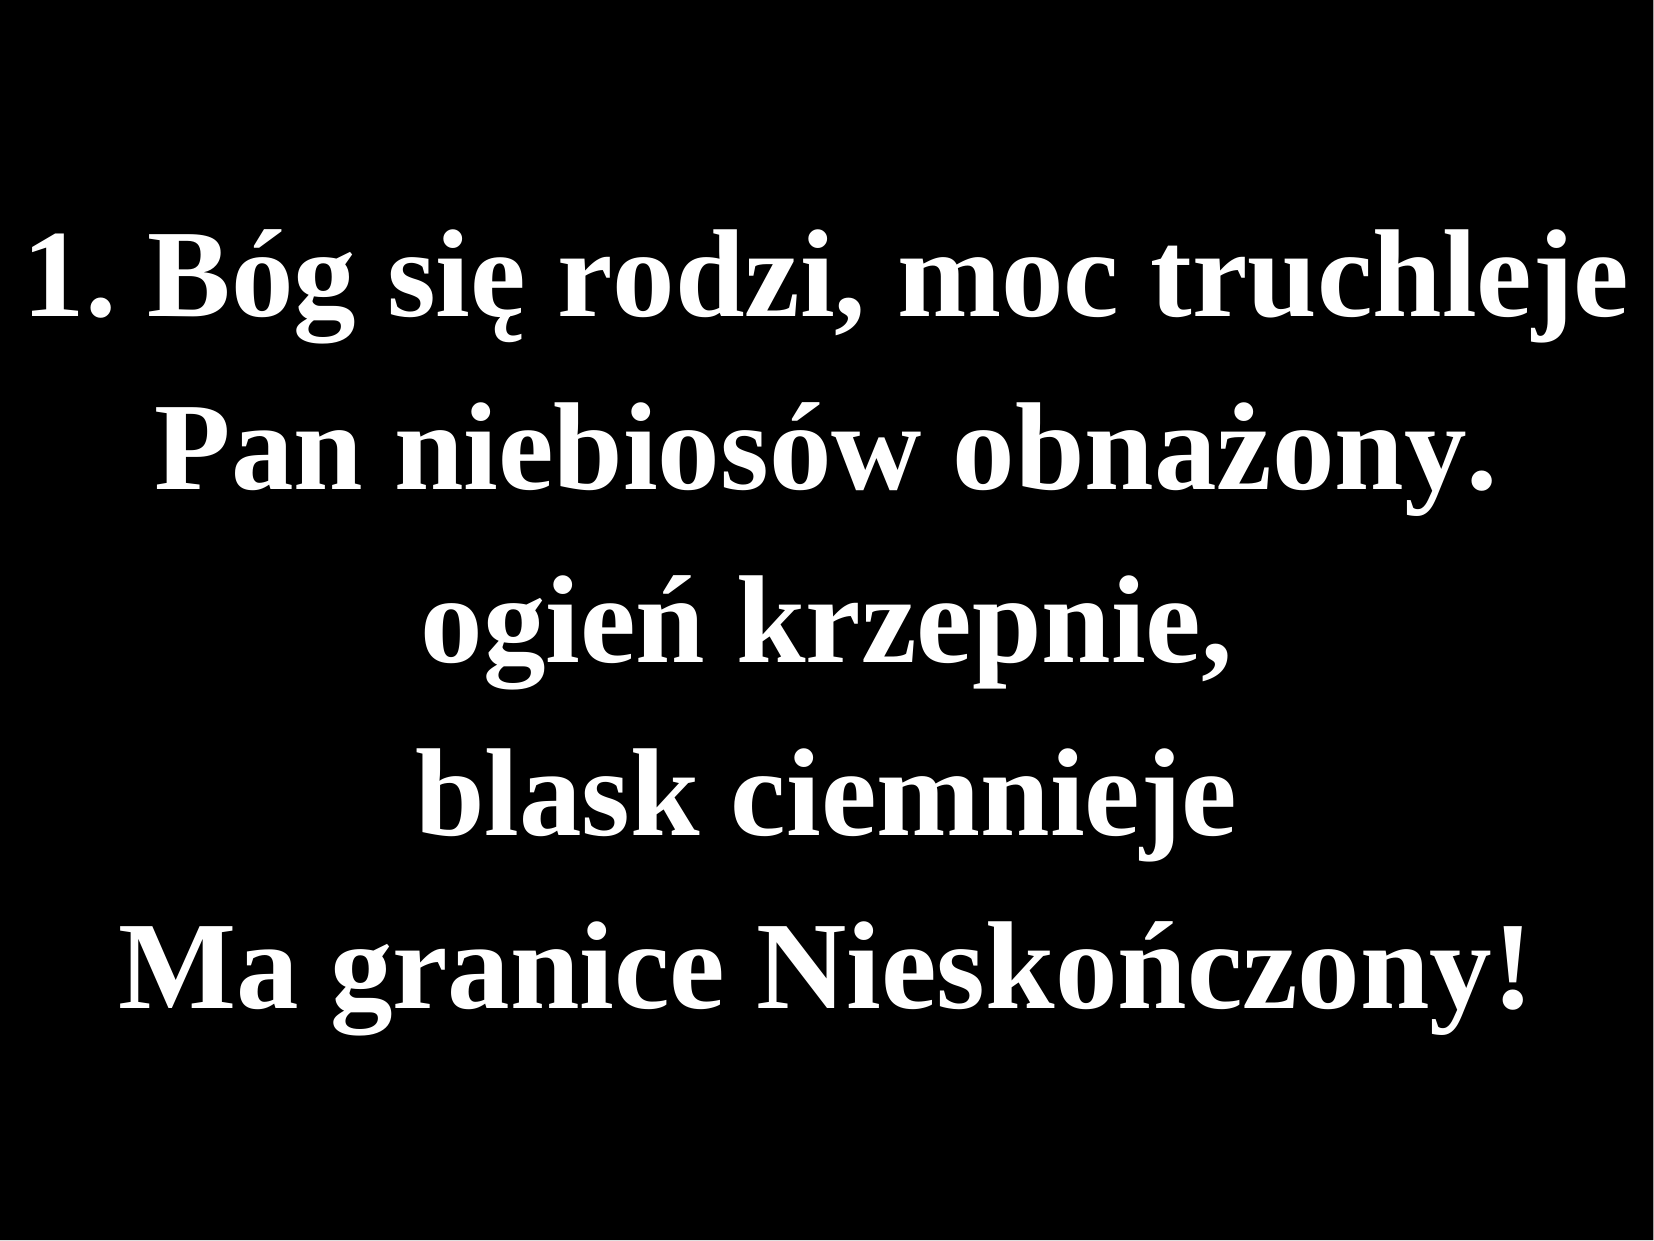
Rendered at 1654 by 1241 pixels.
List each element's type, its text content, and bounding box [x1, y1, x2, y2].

title 1. Bóg się rodzi, moc truchleje ppp Pan niebiosów obnażony. ppp ogień krzepnie, ppp blask ciemnieje ppp Ma granice Nieskończony! [0, 0, 1654, 1241]
